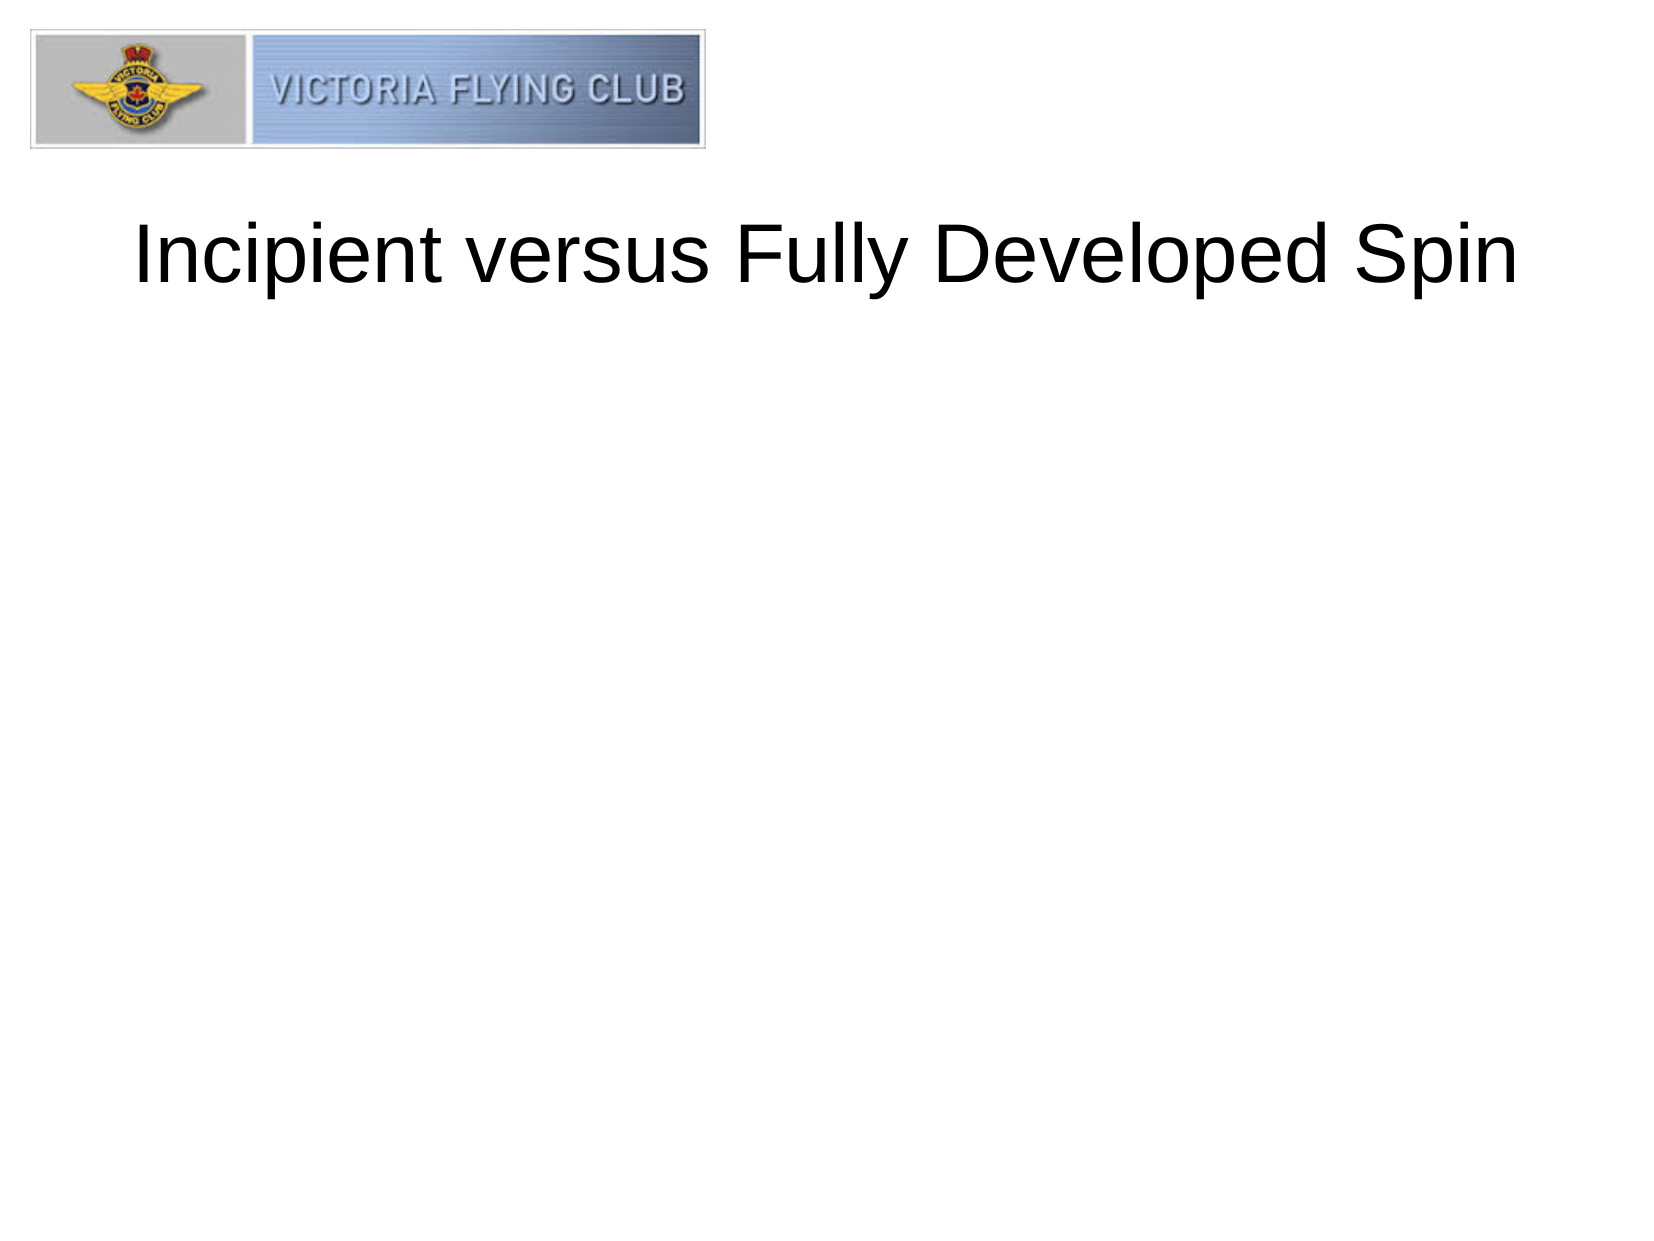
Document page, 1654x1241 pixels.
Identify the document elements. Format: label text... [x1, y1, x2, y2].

title Incipient versus Fully Developed Spin [82, 150, 1571, 358]
picture [30, 29, 706, 149]
